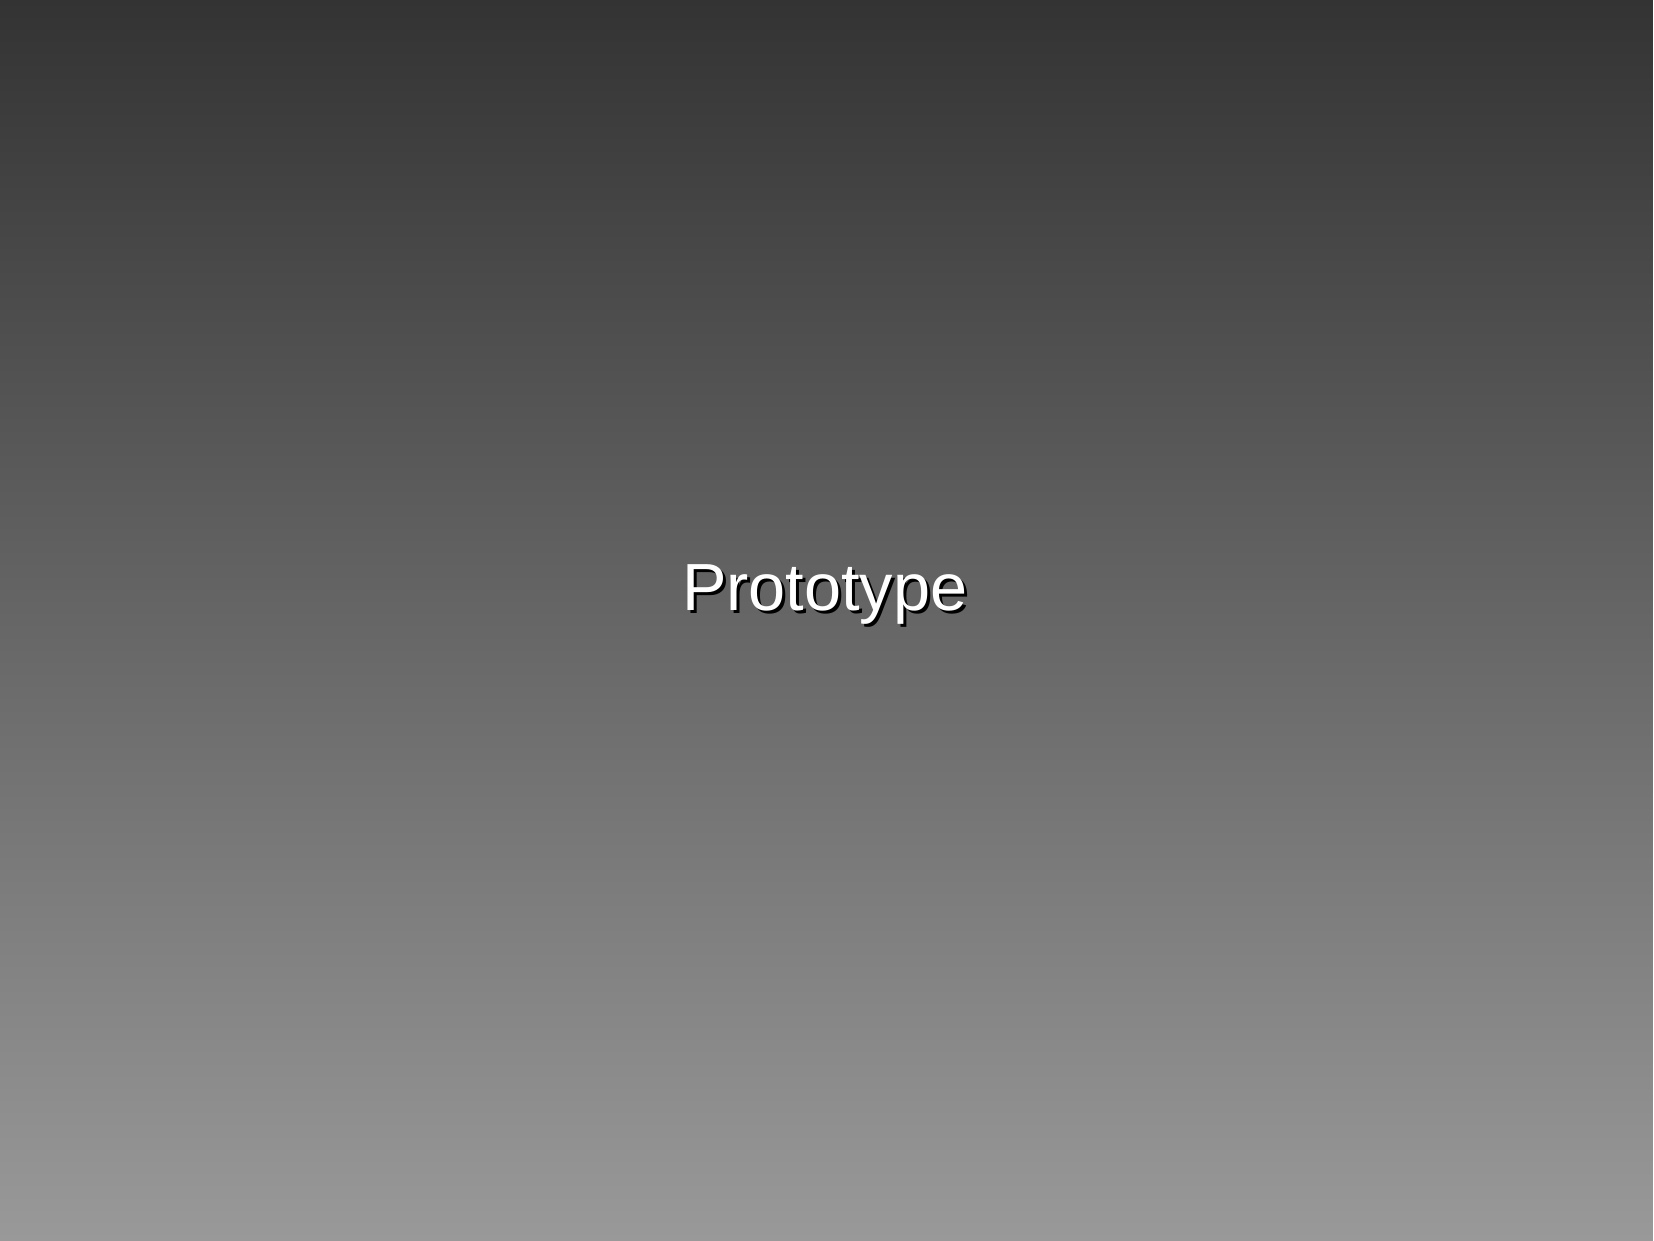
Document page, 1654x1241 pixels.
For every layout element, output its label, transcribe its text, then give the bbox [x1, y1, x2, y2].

subtitle Prototype [37, 49, 1613, 1126]
